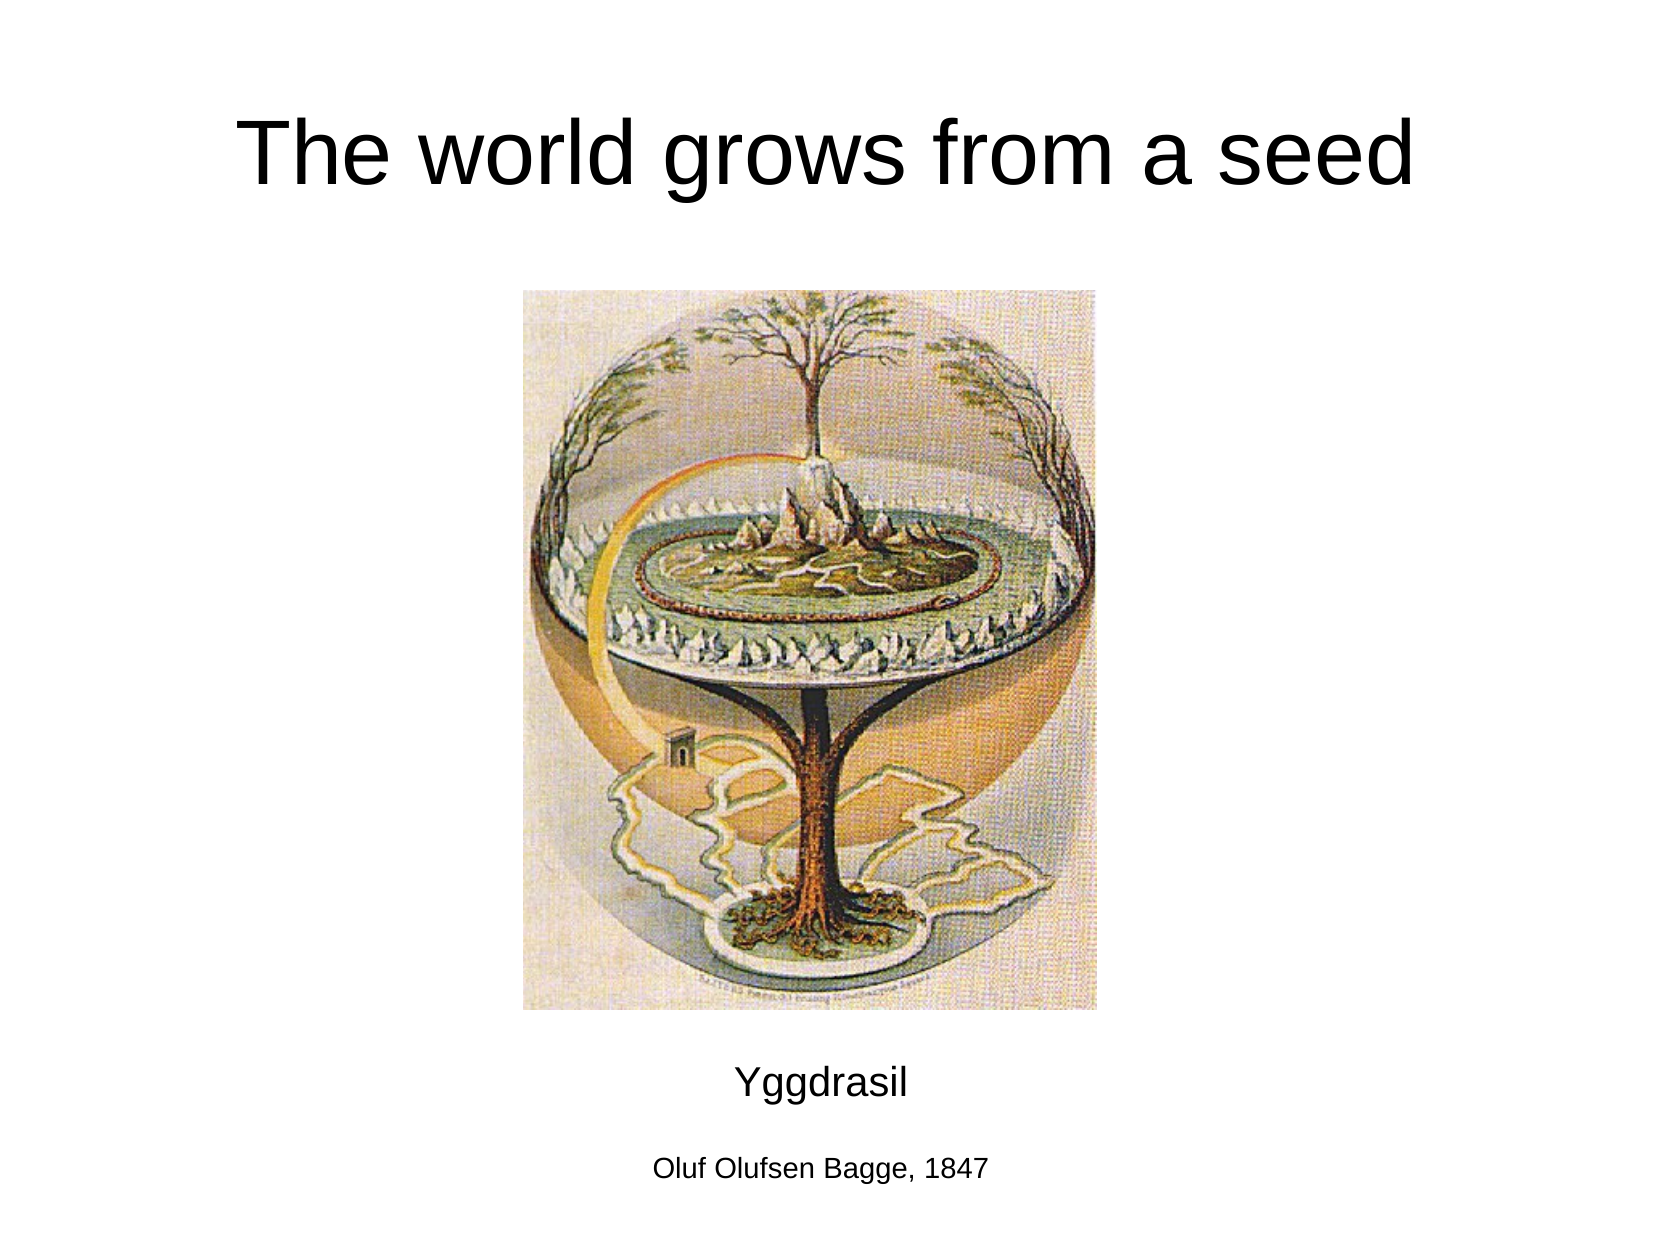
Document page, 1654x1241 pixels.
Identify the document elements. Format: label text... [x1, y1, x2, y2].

text_box Yggdrasil Oluf Olufsen Bagge, 1847 [637, 1051, 1016, 1192]
picture [523, 290, 1097, 1010]
title The world grows from a seed [82, 49, 1571, 257]
